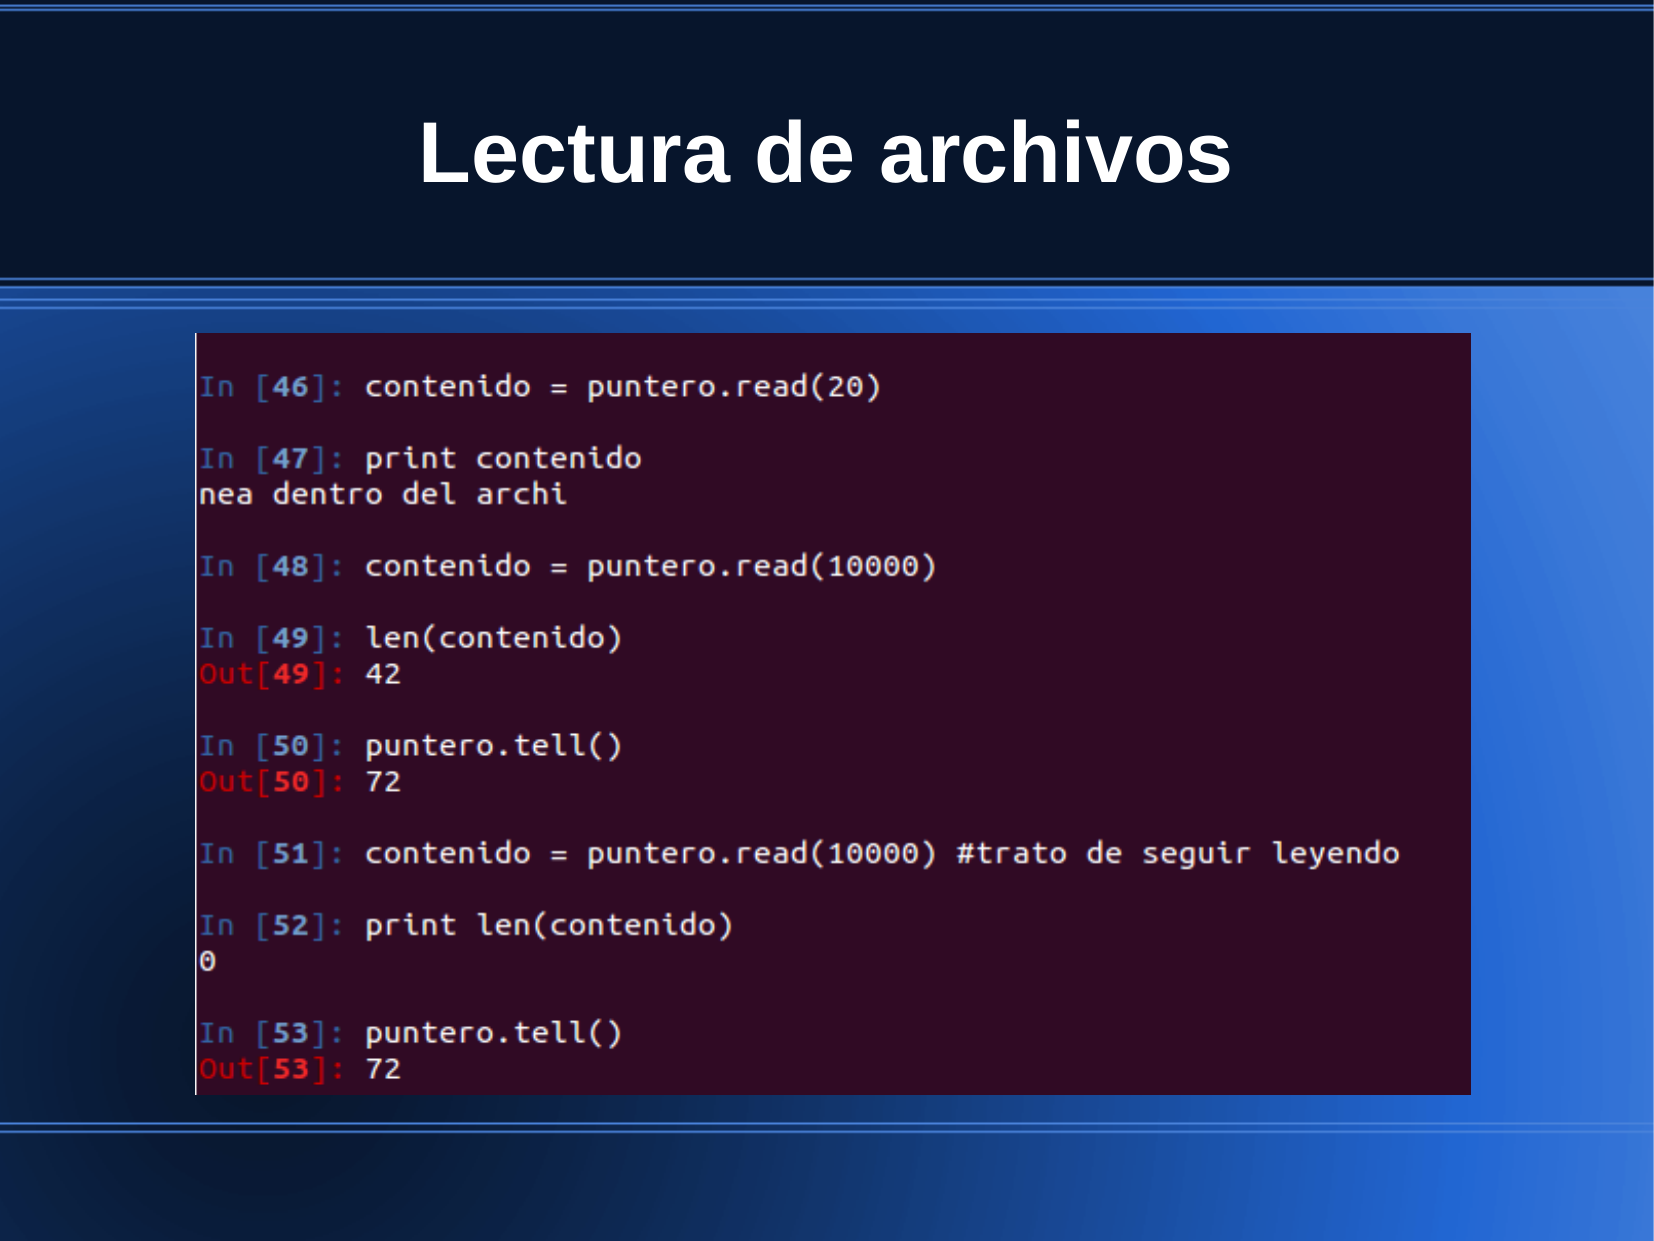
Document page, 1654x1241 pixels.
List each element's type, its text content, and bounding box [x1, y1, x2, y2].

title Lectura de archivos [82, 49, 1571, 257]
picture [0, 0, 1654, 1241]
